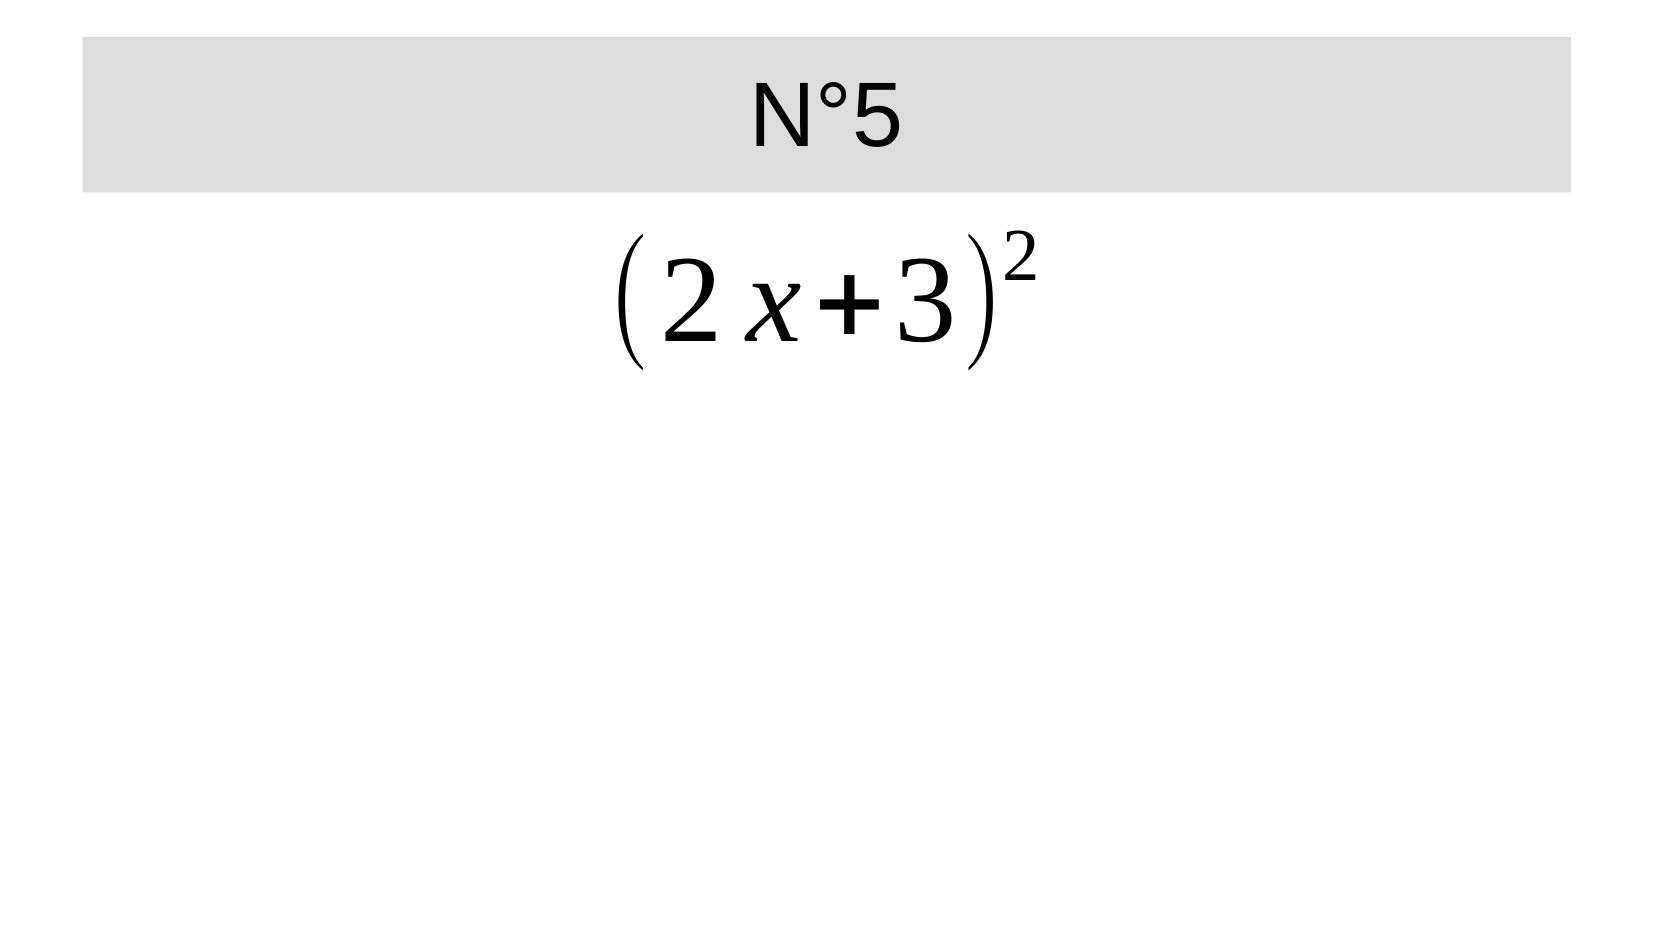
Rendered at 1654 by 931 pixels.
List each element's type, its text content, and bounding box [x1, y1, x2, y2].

title N°5 [82, 37, 1571, 193]
chart [602, 213, 1047, 378]
